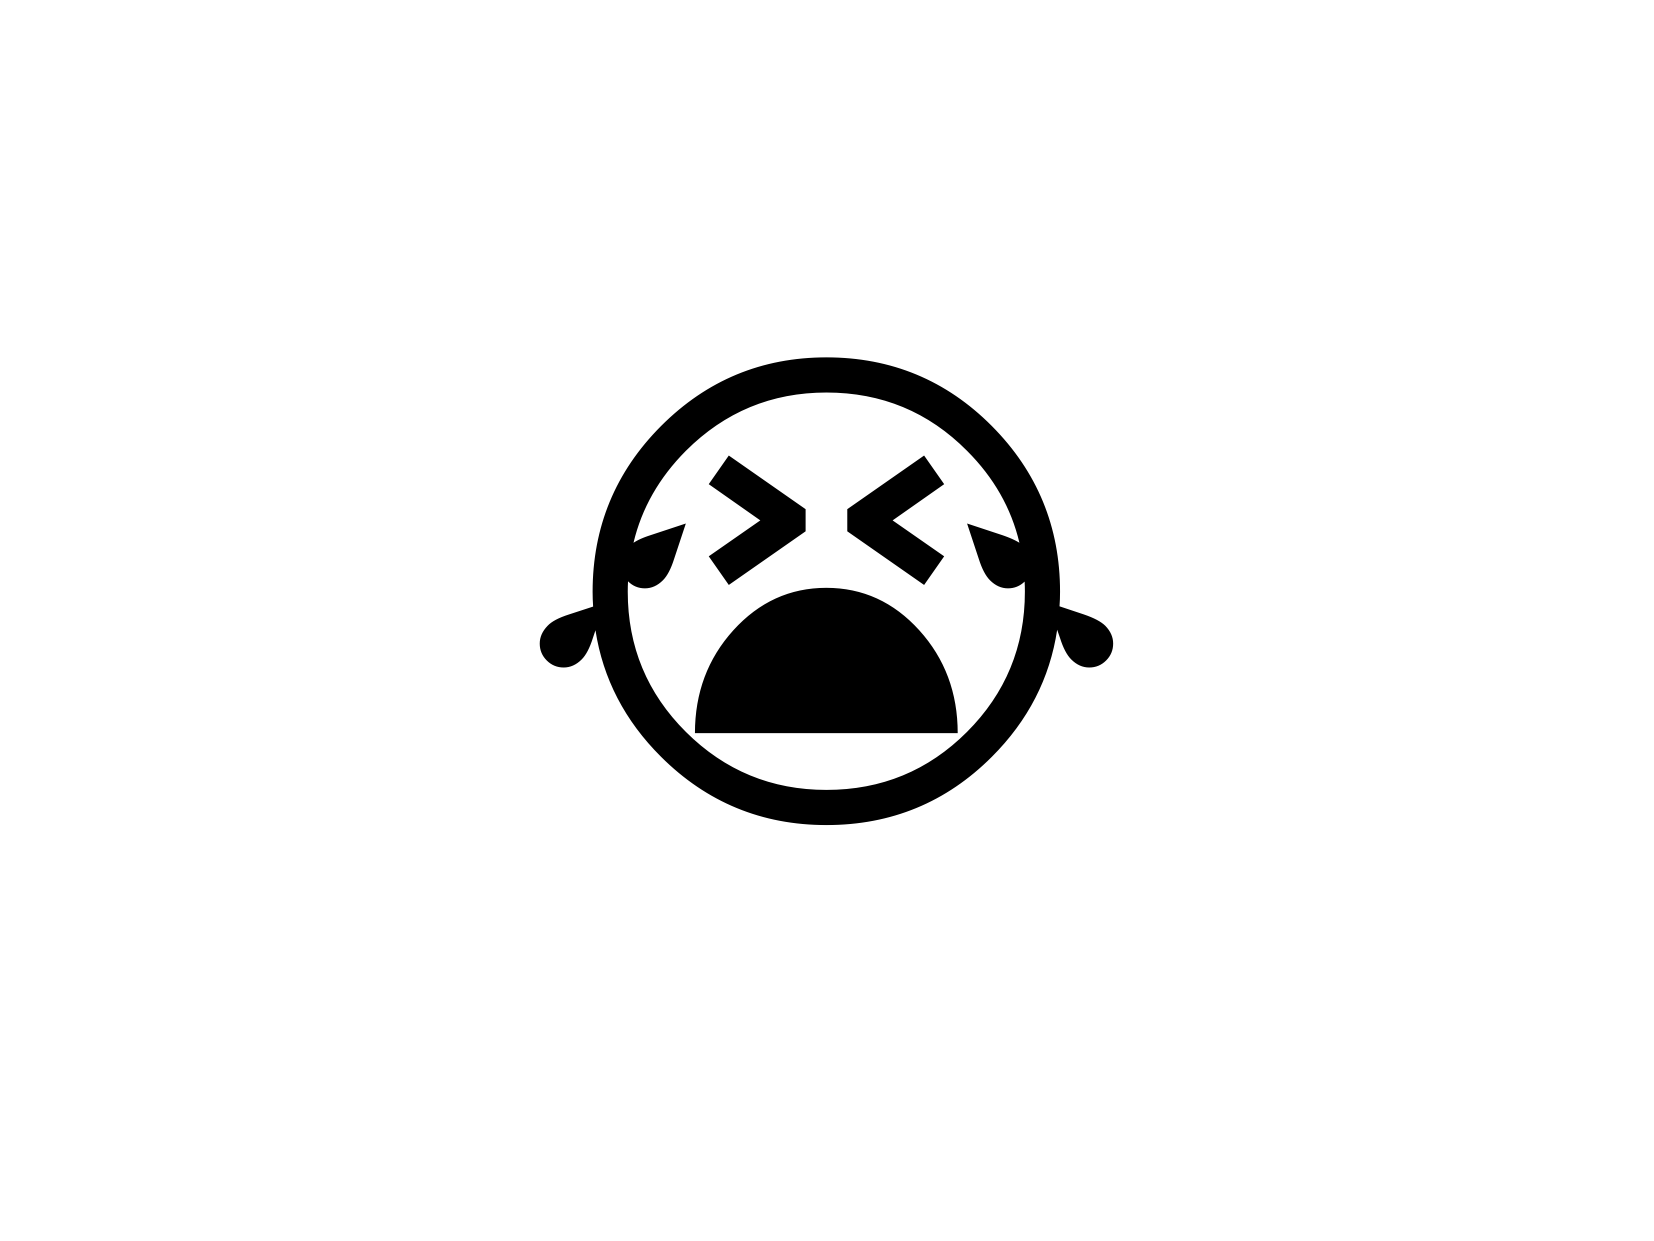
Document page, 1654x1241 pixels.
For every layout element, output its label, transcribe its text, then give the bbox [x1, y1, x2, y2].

title 😭 [82, 49, 1571, 1156]
